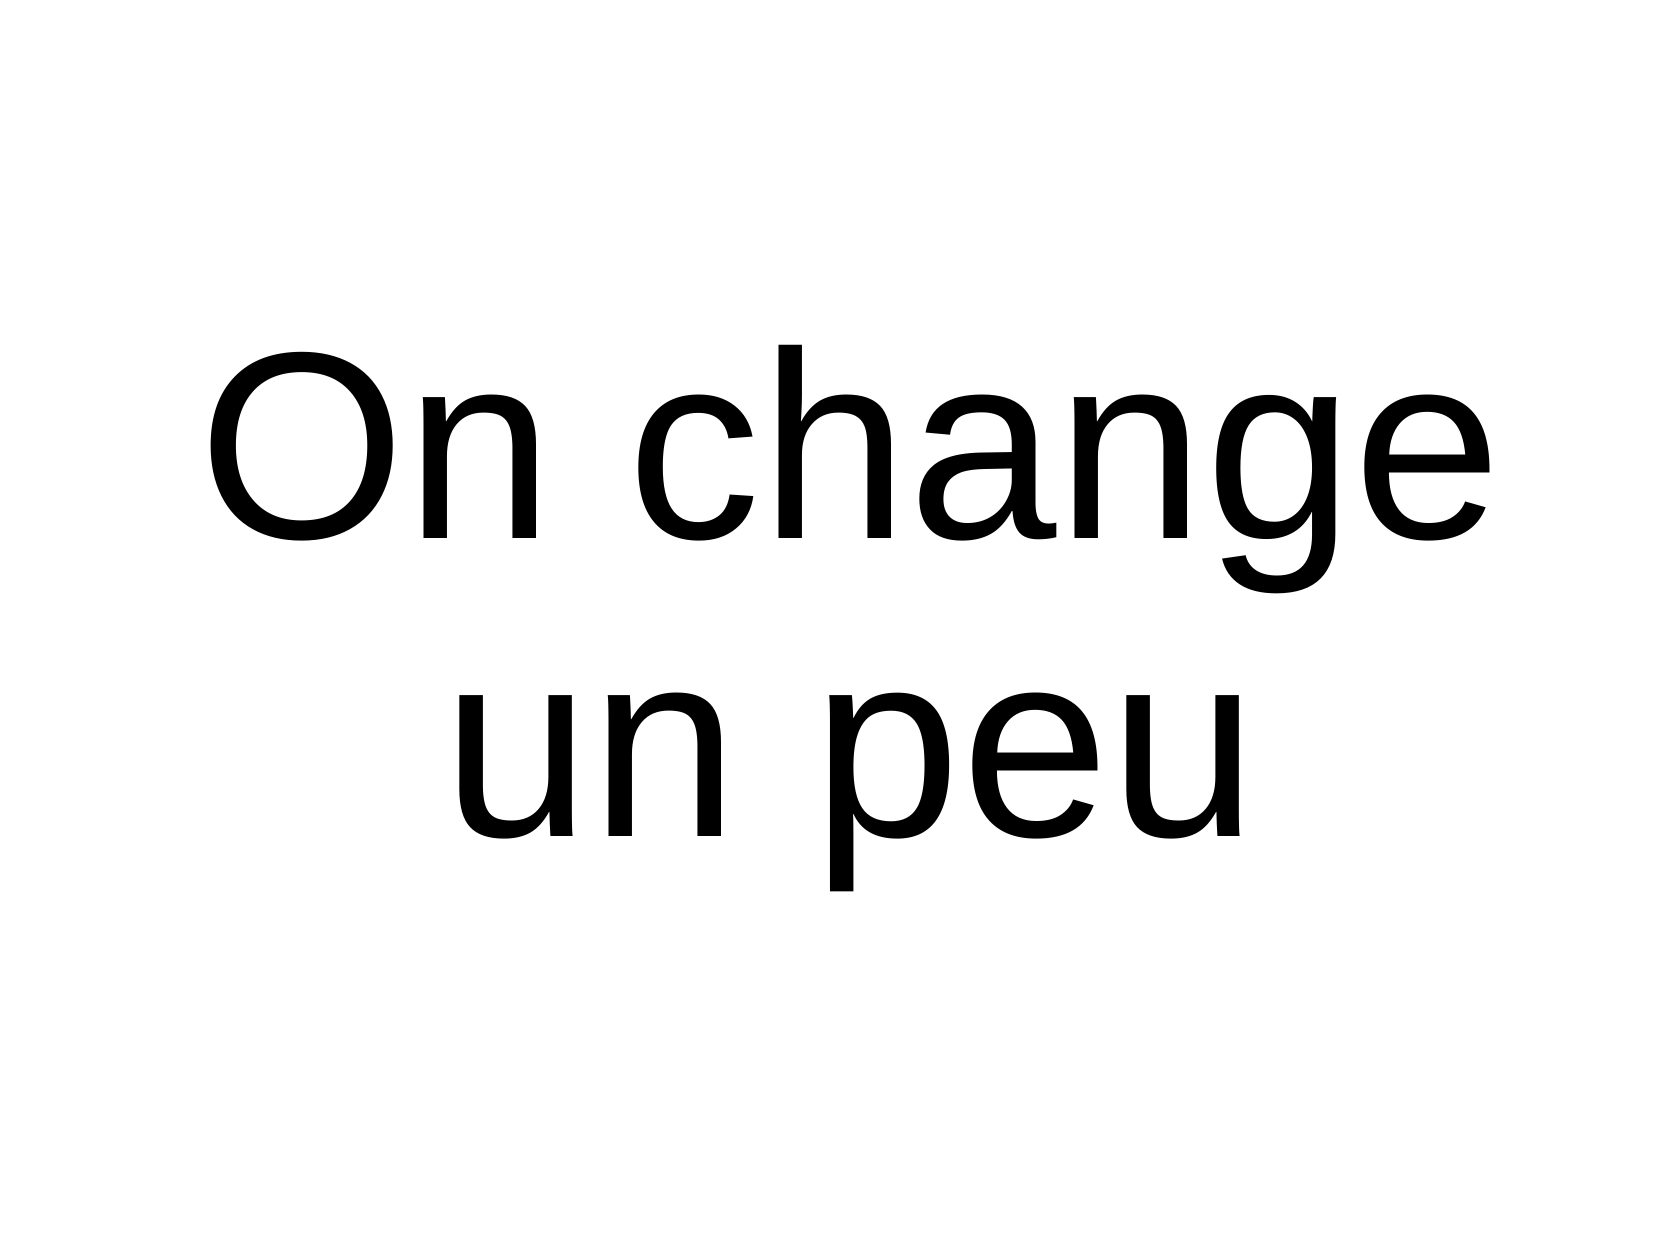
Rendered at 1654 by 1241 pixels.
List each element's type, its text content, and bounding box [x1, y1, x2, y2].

title On change un peu [188, 0, 1512, 1241]
